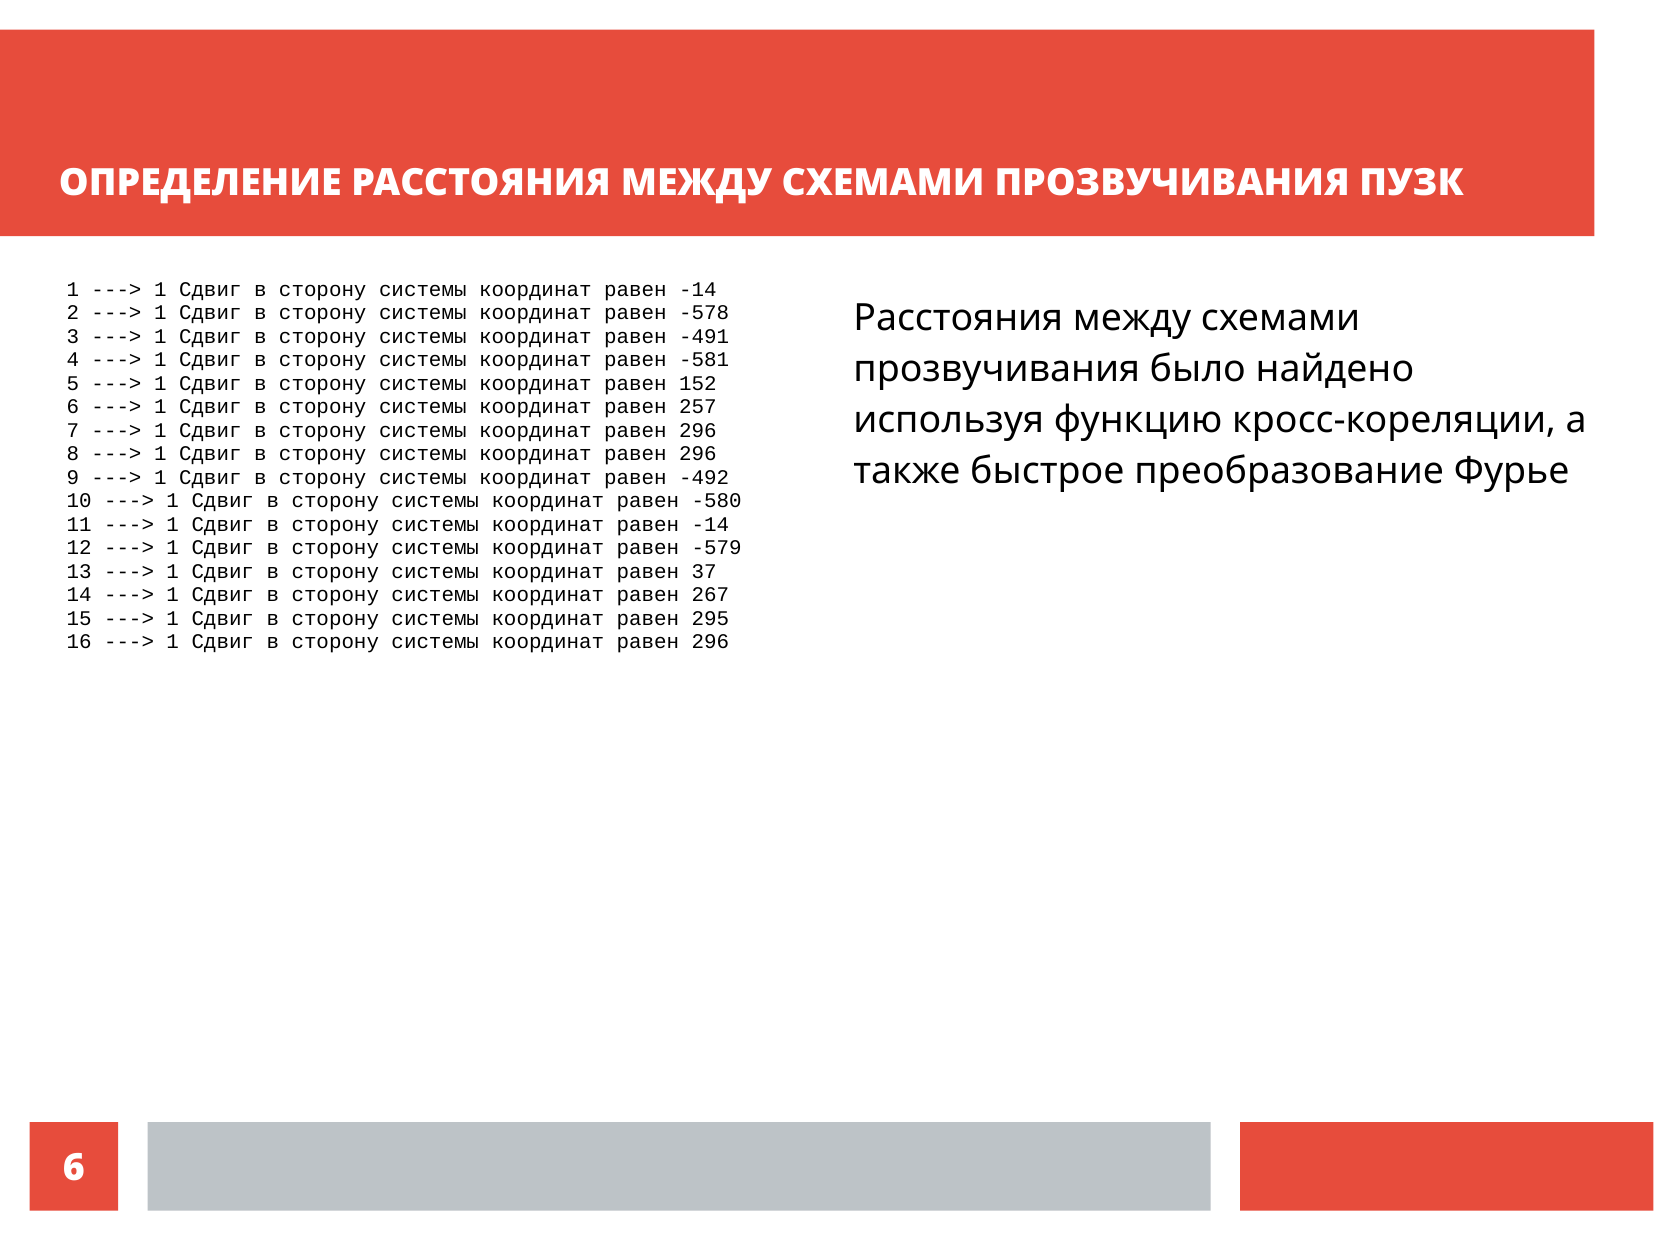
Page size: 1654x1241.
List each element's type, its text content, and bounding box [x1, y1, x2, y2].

title ОПРЕДЕЛЕНИЕ РАССТОЯНИЯ МЕЖДУ СХЕМАМИ ПРОЗВУЧИВАНИЯ ПУЗК [59, 59, 1595, 207]
text_box Расстояния между схемами прозвучивания было найдено используя функцию кросс-кореляции, а также быстрое преобразование Фурье [838, 283, 1619, 662]
text_box 1 ---> 1 Сдвиг в сторону системы координат равен -14 2 ---> 1 Сдвиг в сторону системы координат равен -578 3 ---> 1 Сдвиг в сторону системы координат равен -491 4 ---> 1 Сдвиг в сторону системы координат равен -581 5 ---> 1 Сдвиг в сторону системы координат равен 152 6 ---> 1 Сдвиг в сторону системы координат равен 257 7 ---> 1 Сдвиг в сторону системы координат равен 296 8 ---> 1 Сдвиг в сторону системы координат равен 296 9 ---> 1 Сдвиг в сторону системы координат равен -492 10 ---> 1 Сдвиг в сторону системы координат равен -580 11 ---> 1 Сдвиг в сторону системы координат равен -14 12 ---> 1 Сдвиг в сторону системы координат равен -579 13 ---> 1 Сдвиг в сторону системы координат равен 37 14 ---> 1 Сдвиг в сторону системы координат равен 267 15 ---> 1 Сдвиг в сторону системы координат равен 295 16 ---> 1 Сдвиг в сторону системы координат равен 296 [51, 271, 768, 663]
